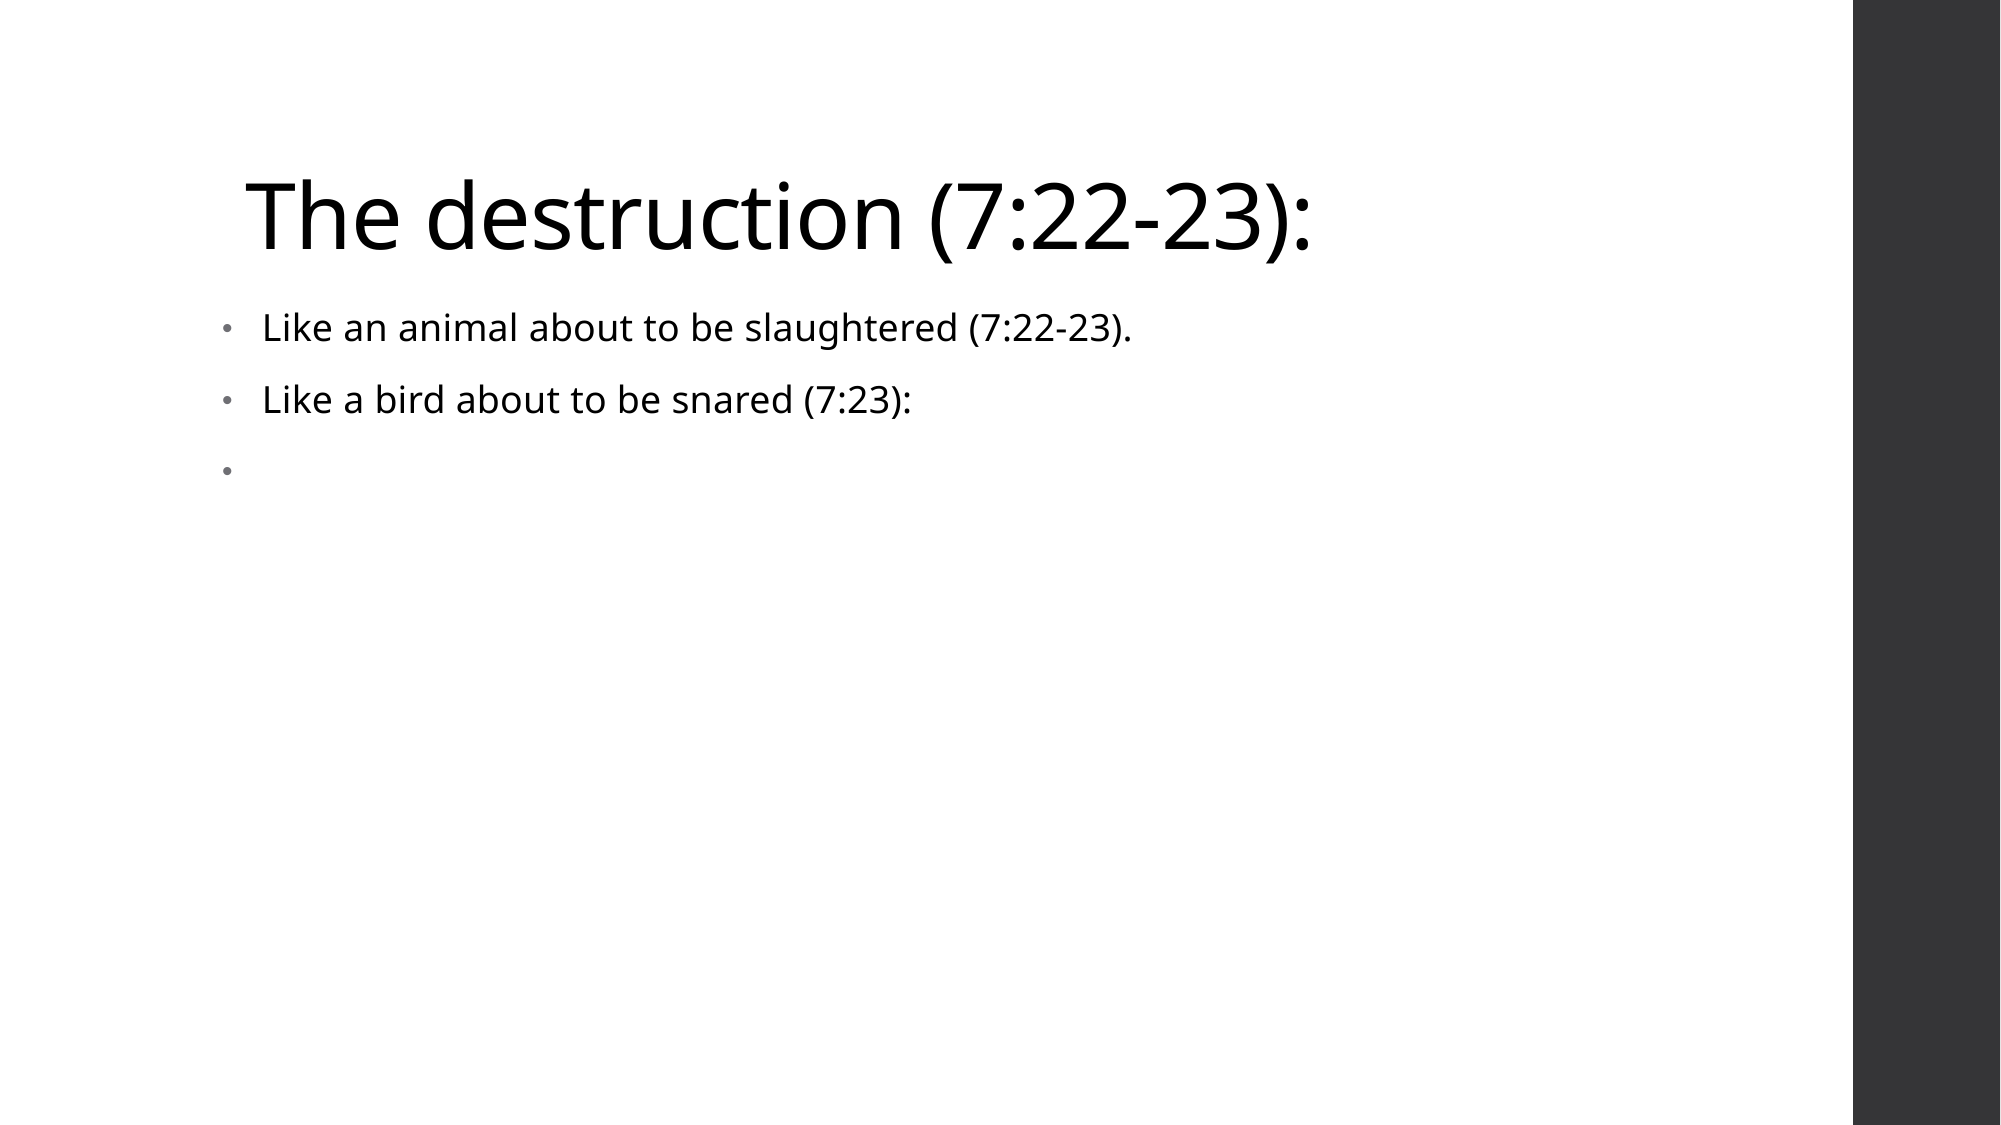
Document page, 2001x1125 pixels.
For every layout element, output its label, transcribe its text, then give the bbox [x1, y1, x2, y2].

title The destruction (7:22-23): [206, 60, 1797, 278]
list Like an animal about to be slaughtered (7:22-23). Like a bird about to be snared (7:23): [206, 299, 1617, 1014]
